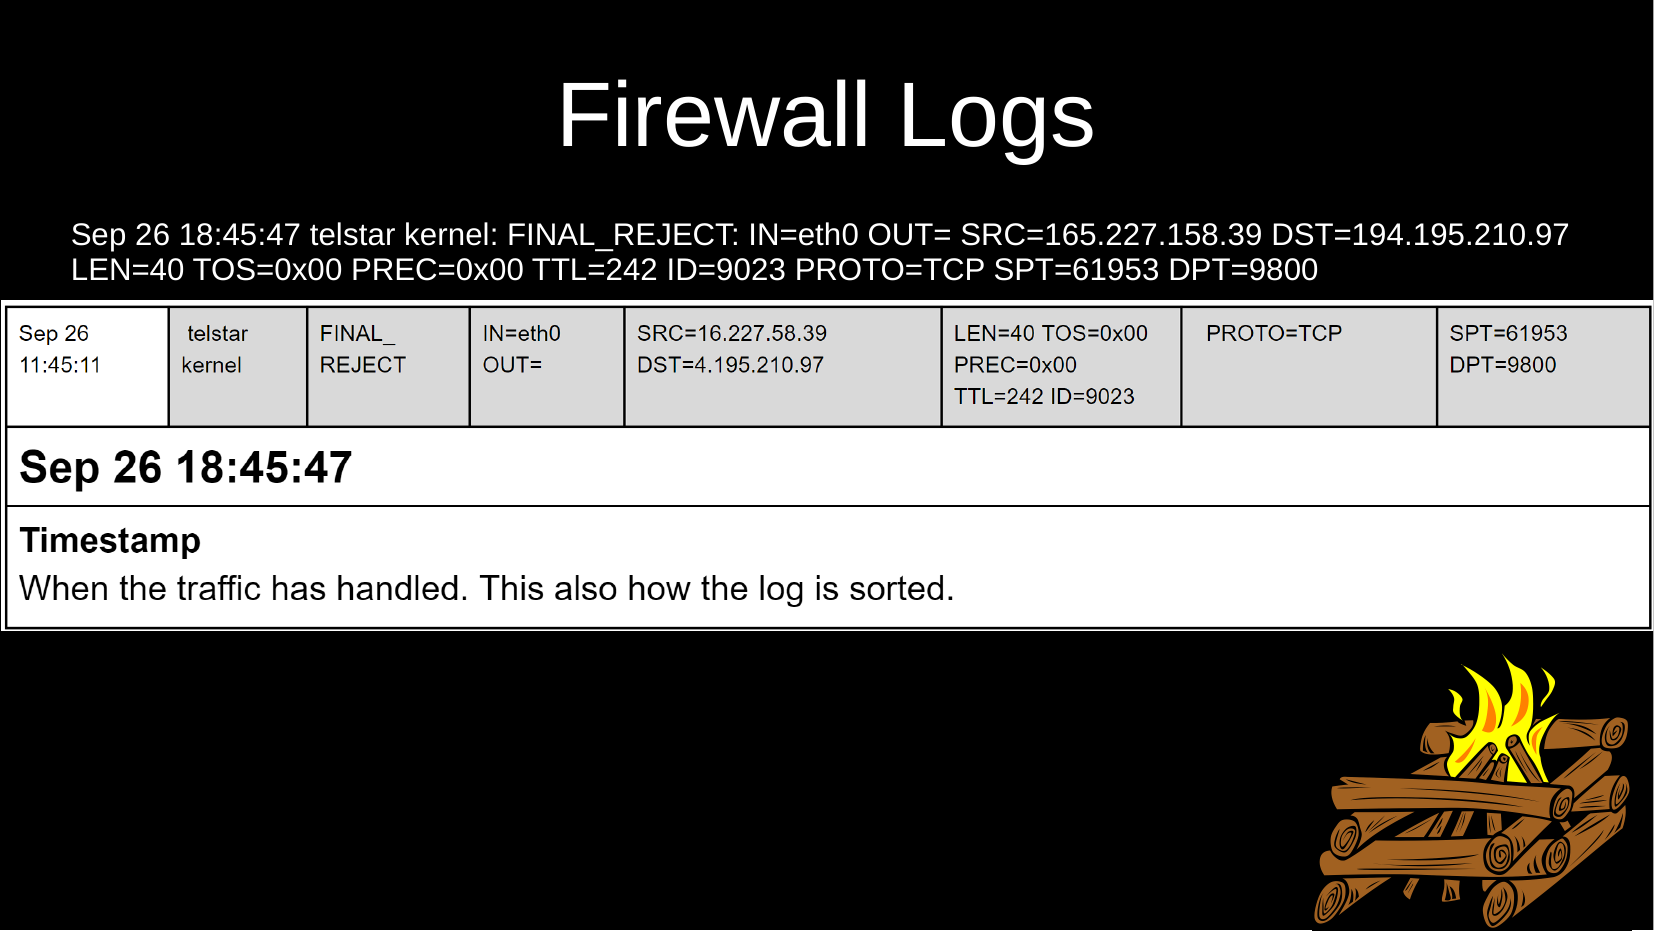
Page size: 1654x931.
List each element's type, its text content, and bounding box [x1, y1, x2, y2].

picture [1312, 638, 1632, 931]
picture [1, 300, 1654, 631]
list Sep 26 18:45:47 telstar kernel: FINAL_REJECT: IN=eth0 OUT= SRC=165.227.158.39 DST=194.195.210.97 LEN=40 TOS=0x00 PREC=0x00 TTL=242 ID=9023 PROTO=TCP SPT=61953 DPT=9800 [0, 217, 1651, 758]
title Firewall Logs [82, 37, 1571, 193]
